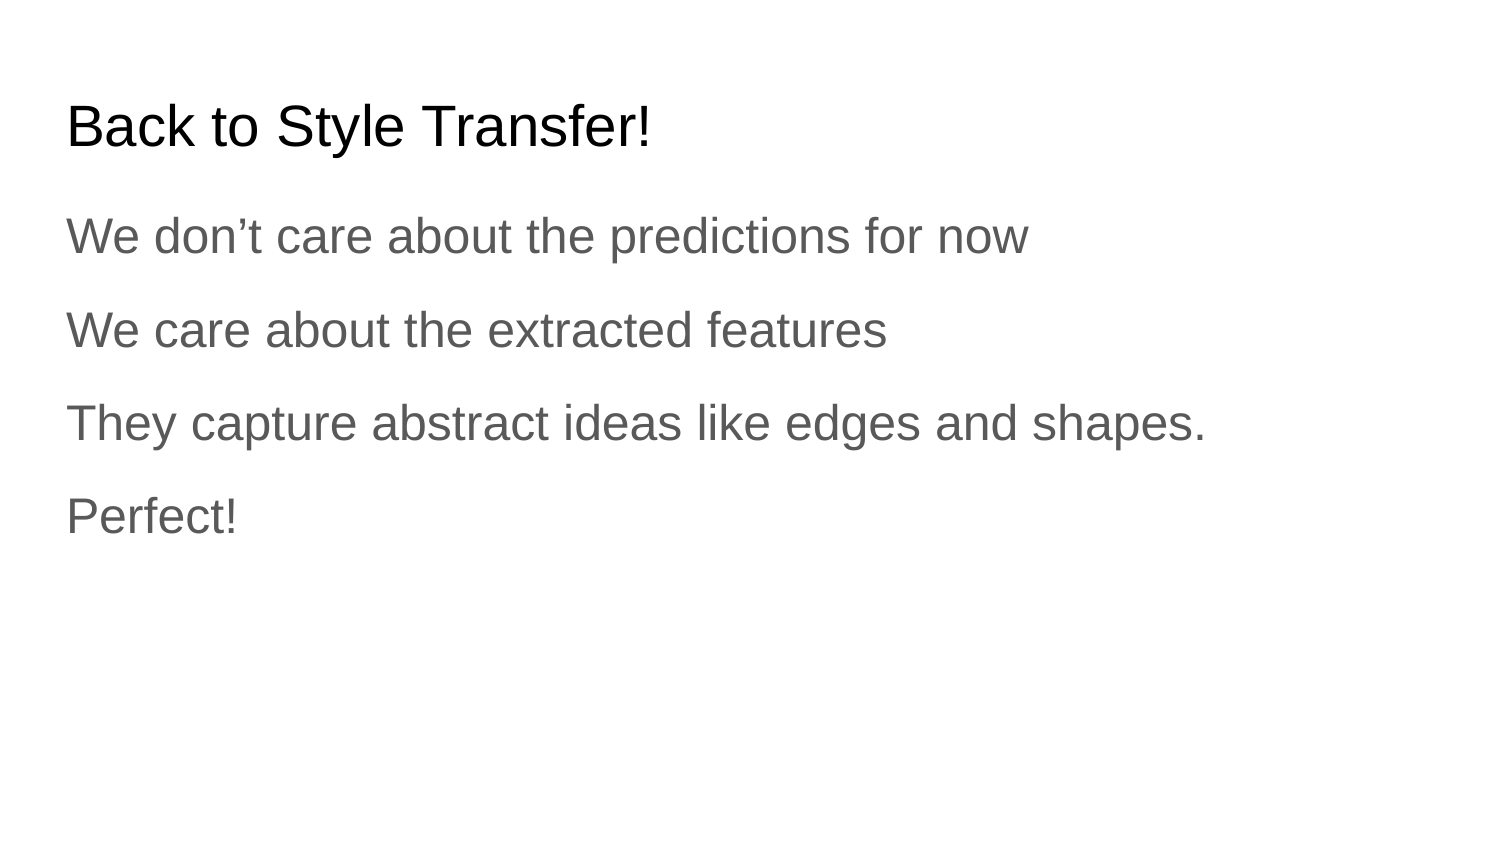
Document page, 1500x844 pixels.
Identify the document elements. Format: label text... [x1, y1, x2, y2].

list We don’t care about the predictions for now We care about the extracted features They capture abstract ideas like edges and shapes. Perfect! [51, 189, 1449, 750]
title Back to Style Transfer! [51, 72, 1449, 167]
